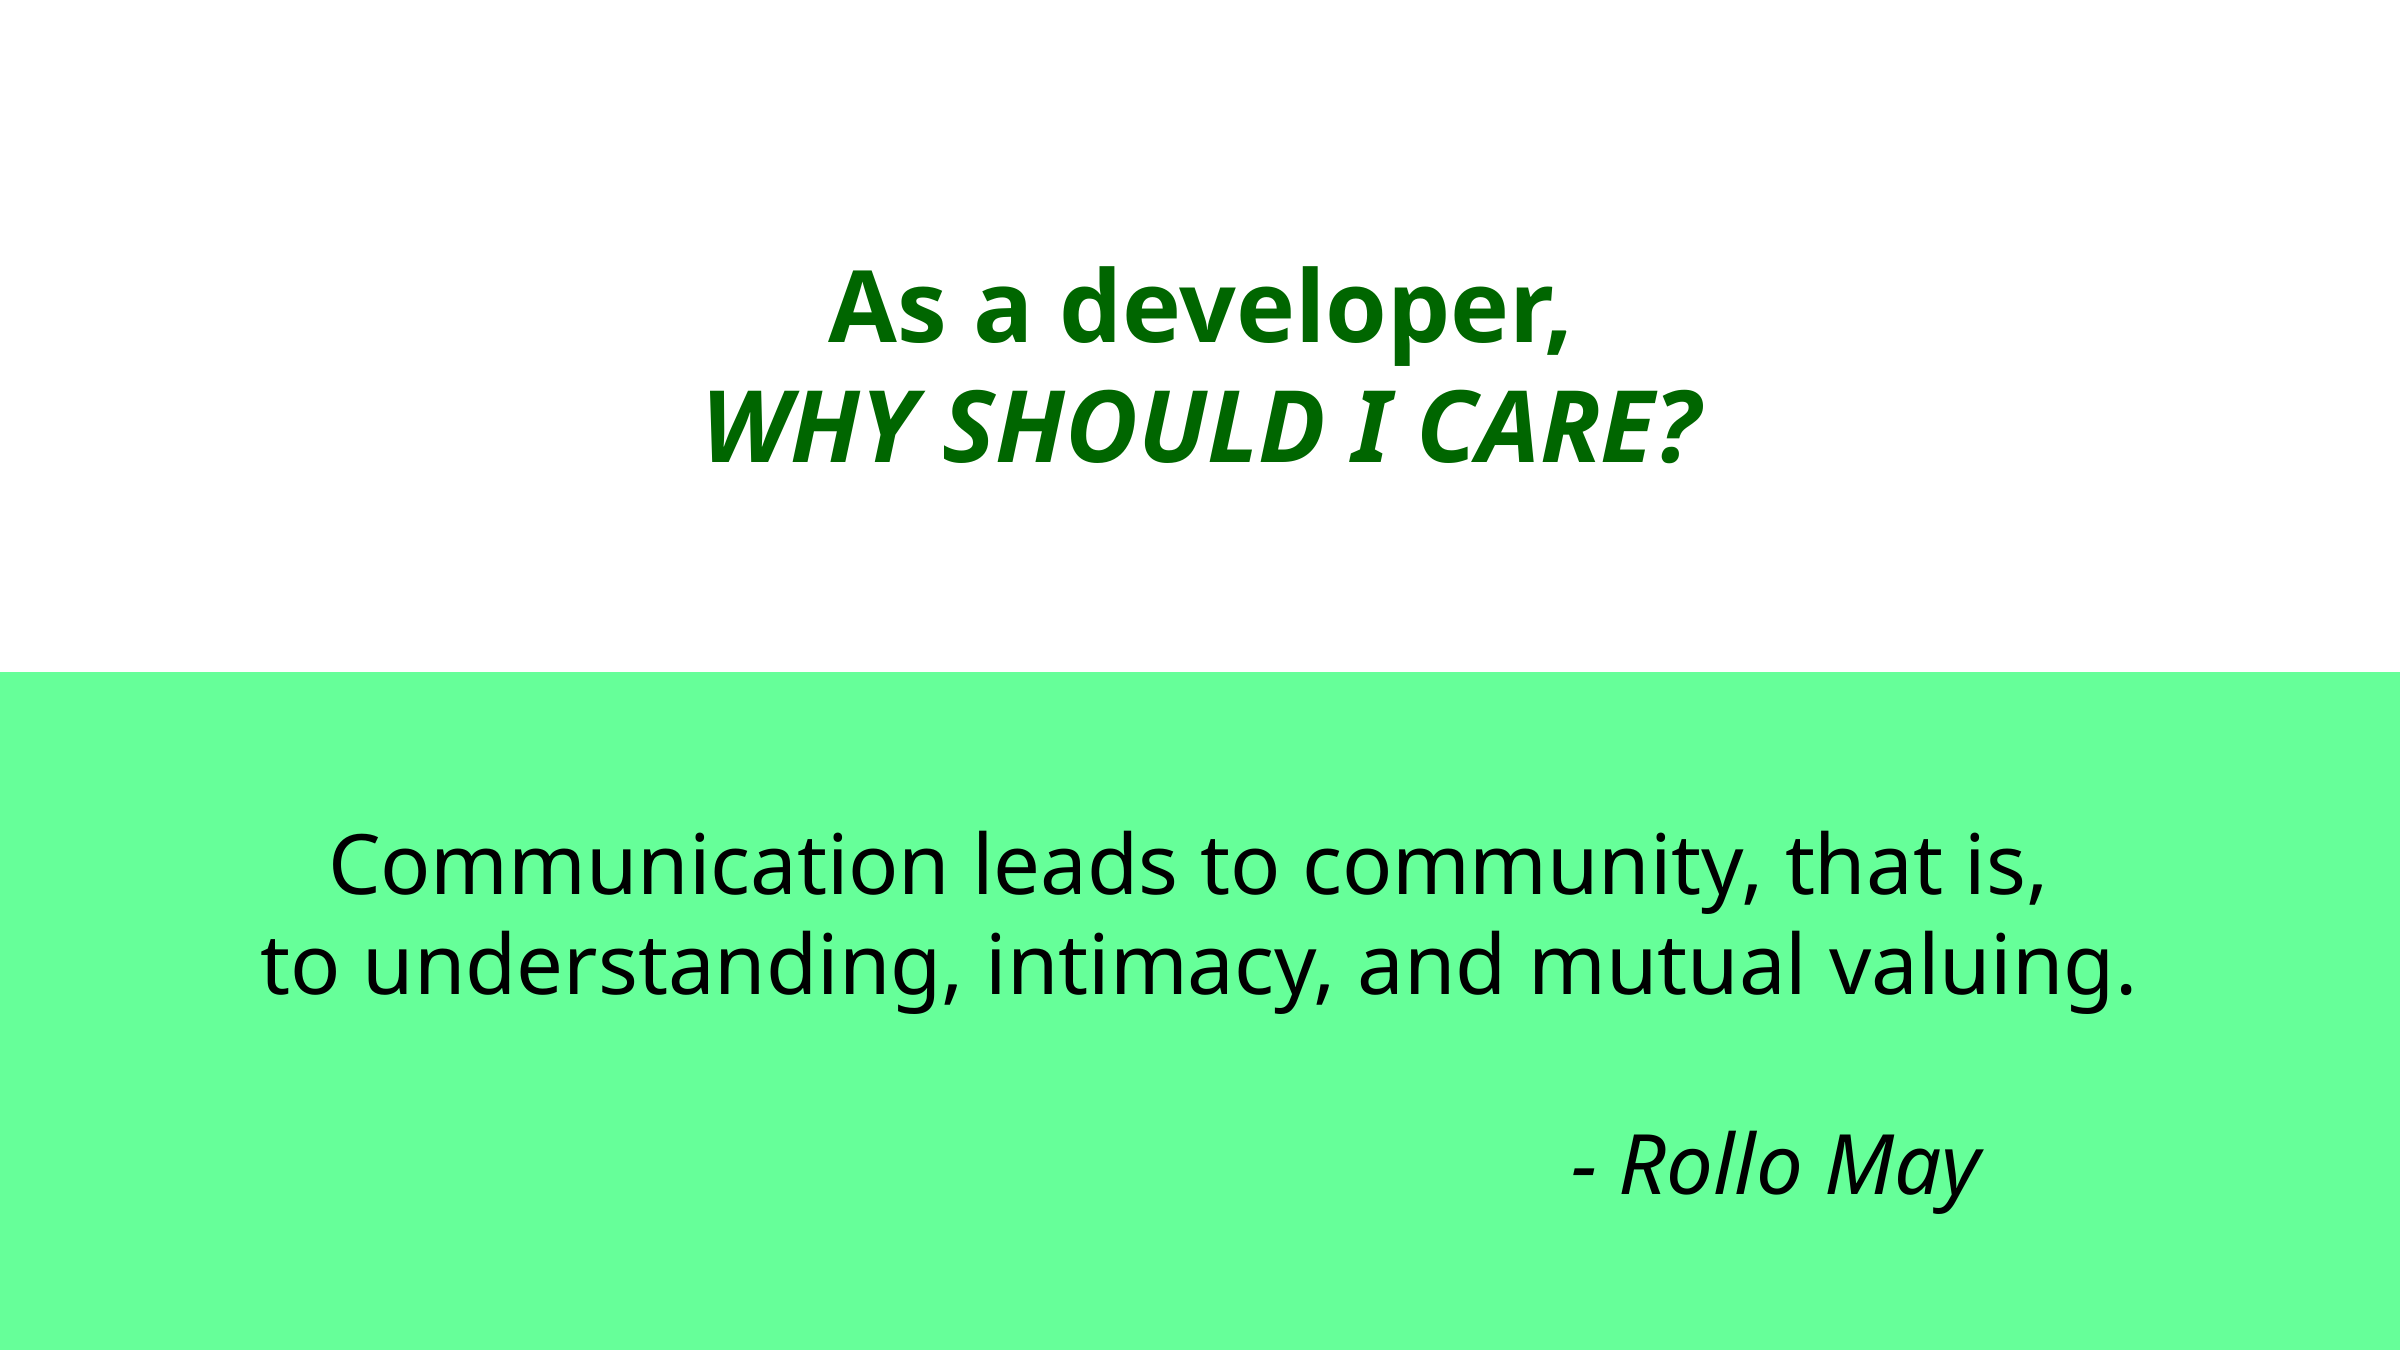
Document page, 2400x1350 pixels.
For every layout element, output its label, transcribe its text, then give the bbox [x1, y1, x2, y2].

text_box As a developer, WHY SHOULD I CARE? [144, 79, 2259, 645]
text_box Communication leads to community, that is, to understanding, intimacy, and mutual valuing. - Rollo May [0, 672, 2400, 1350]
